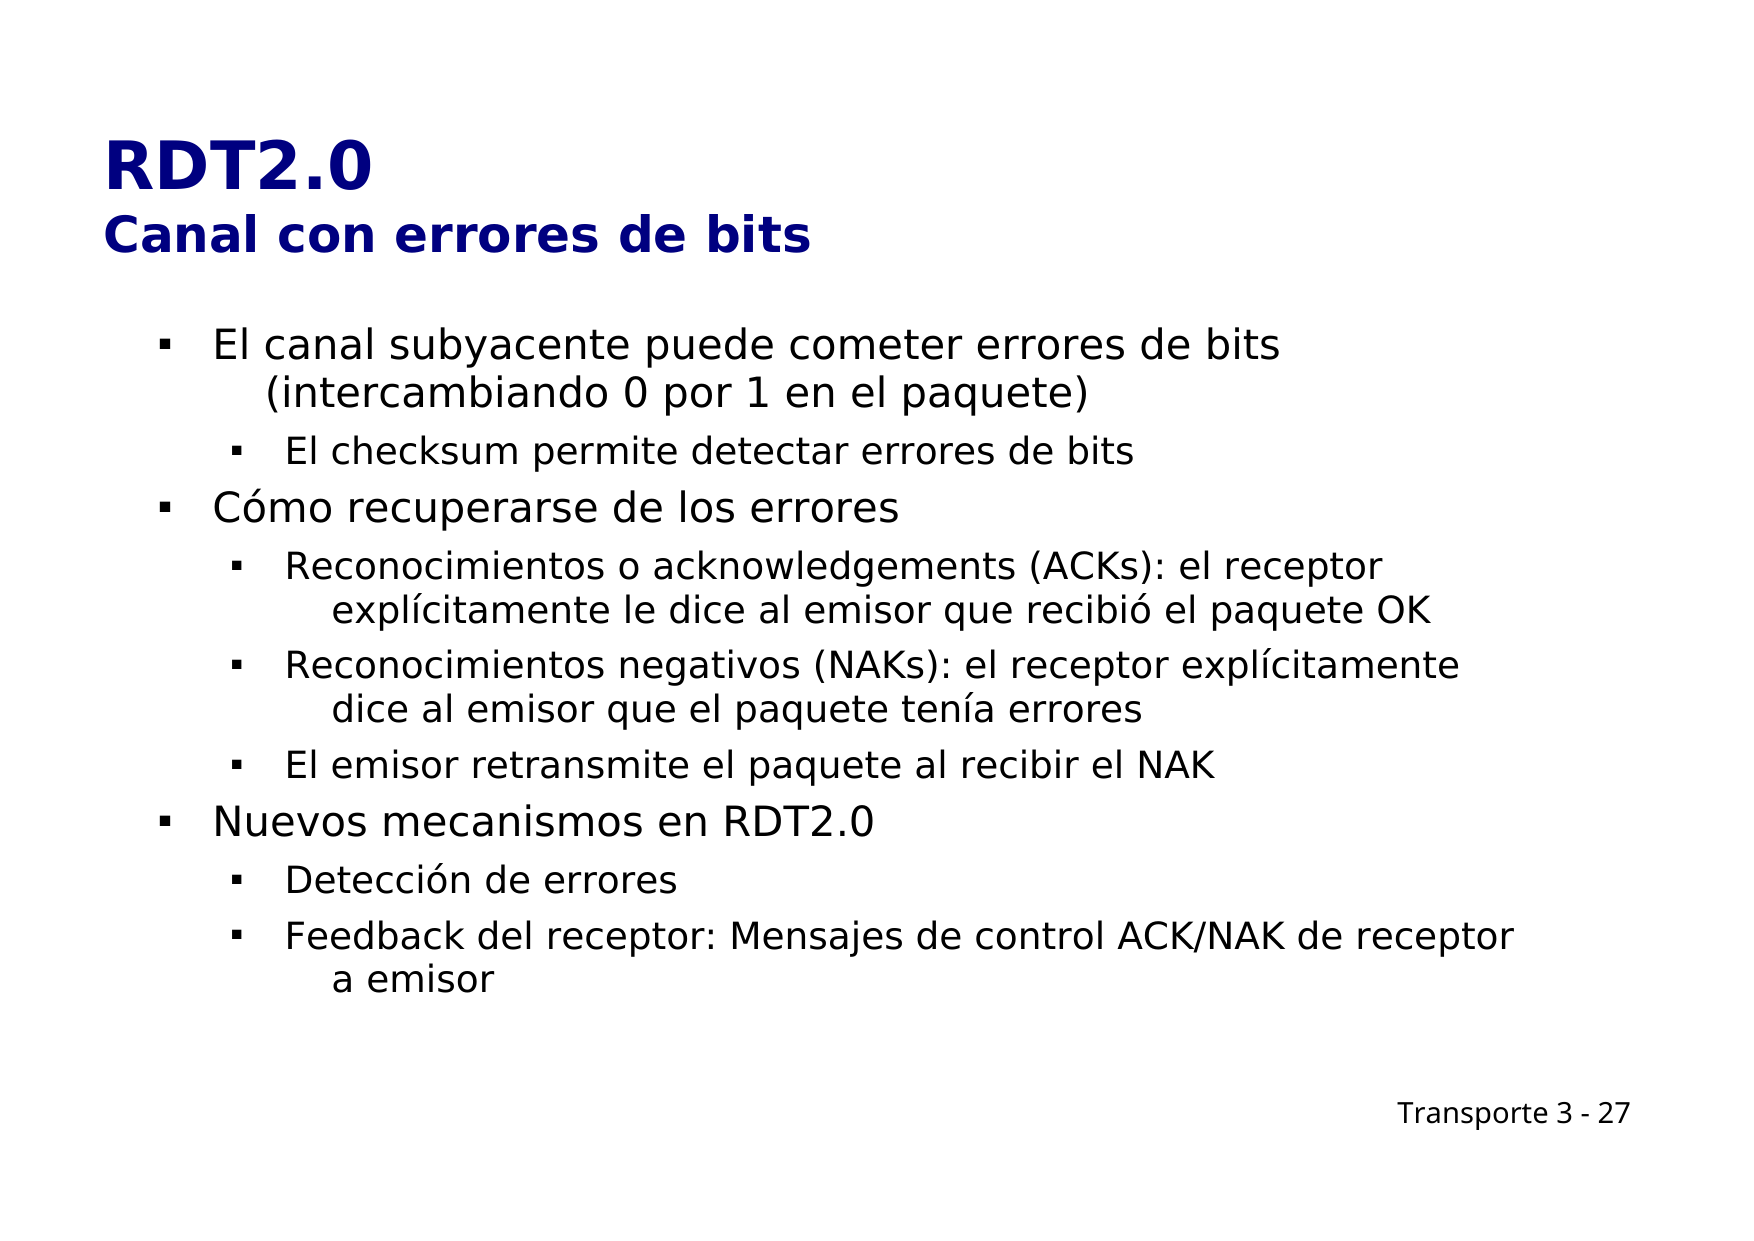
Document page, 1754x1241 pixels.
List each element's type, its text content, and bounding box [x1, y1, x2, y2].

title RDT2.0 Canal con errores de bits [88, 95, 1654, 298]
list El canal subyacente puede cometer errores de bits (intercambiando 0 por 1 en el paquete) El checksum permite detectar errores de bits Cómo recuperarse de los errores Reconocimientos o acknowledgements (ACKs): el receptor explícitamente le dice al emisor que recibió el paquete OK Reconocimientos negativos (NAKs): el receptor explícitamente dice al emisor que el paquete tenía errores El emisor retransmite el paquete al recibir el NAK Nuevos mecanismos en RDT2.0 Detección de errores Feedback del receptor: Mensajes de control ACK/NAK de receptor a emisor [154, 320, 1546, 1002]
